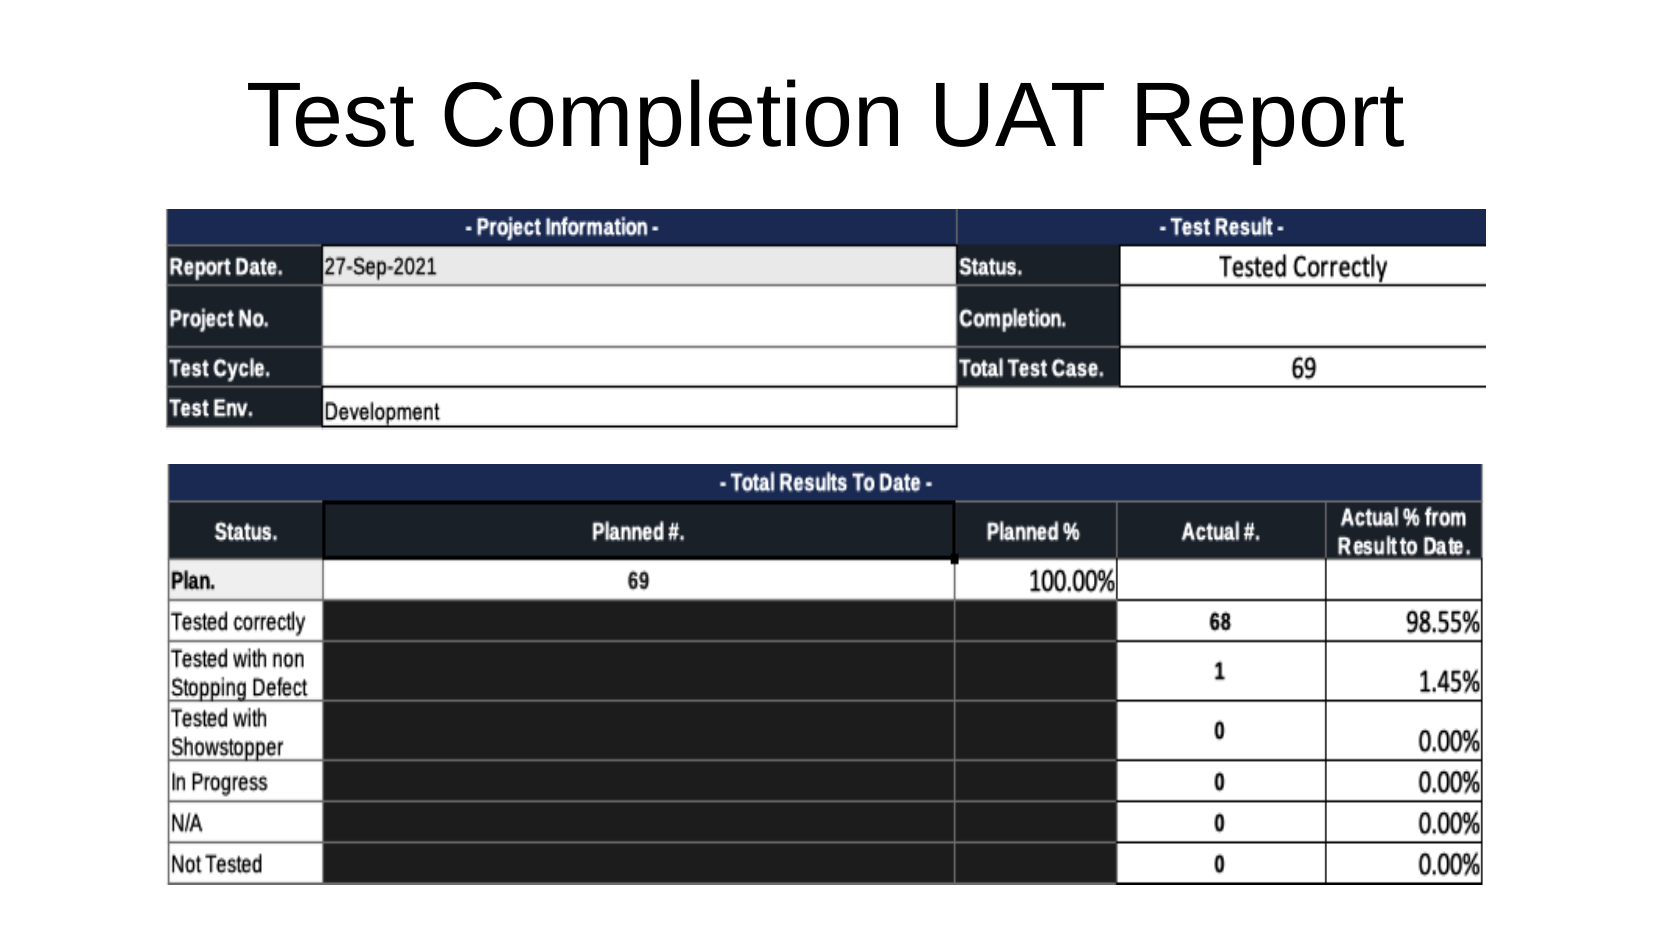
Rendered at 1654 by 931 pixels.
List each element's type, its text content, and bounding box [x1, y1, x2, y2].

title Test Completion UAT Report [82, 37, 1571, 193]
picture [165, 209, 1486, 430]
picture [165, 464, 1486, 886]
